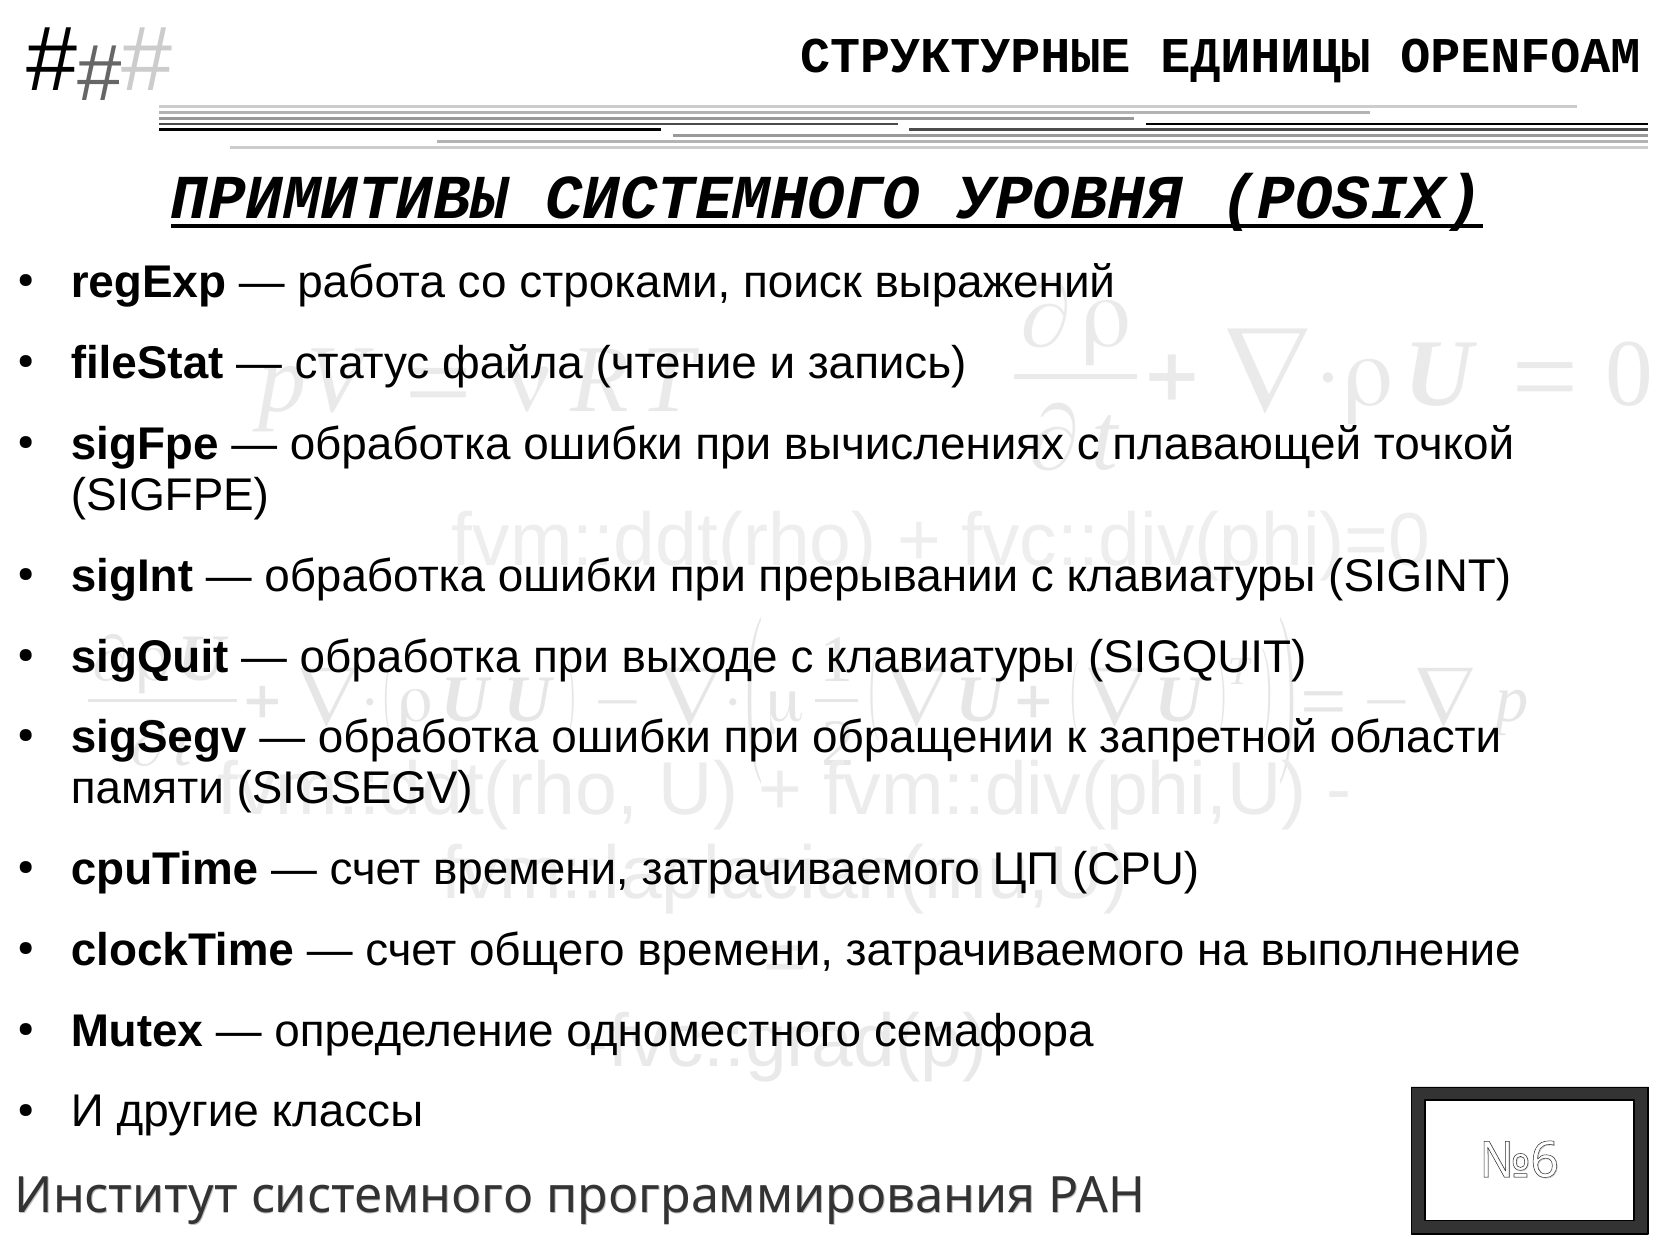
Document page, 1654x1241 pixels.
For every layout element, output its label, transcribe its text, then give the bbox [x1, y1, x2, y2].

title ПРИМИТИВЫ СИСТЕМНОГО УРОВНЯ (POSIX) [0, 147, 1654, 256]
list regExp — работа со строками, поиск выражений fileStat — статус файла (чтение и запись) sigFpe — обработка ошибки при вычислениях с плавающей точкой (SIGFPE) sigInt — обработка ошибки при прерывании с клавиатуры (SIGINT) sigQuit — обработка при выходе с клавиатуры (SIGQUIT) sigSegv — обработка ошибки при обращении к запретной области памяти (SIGSEGV) cpuTime — счет времени, затрачиваемого ЦП (CPU) clockTime — счет общего времени, затрачиваемого на выполнение Mutex — определение одноместного семафора И другие классы [0, 256, 1654, 1137]
